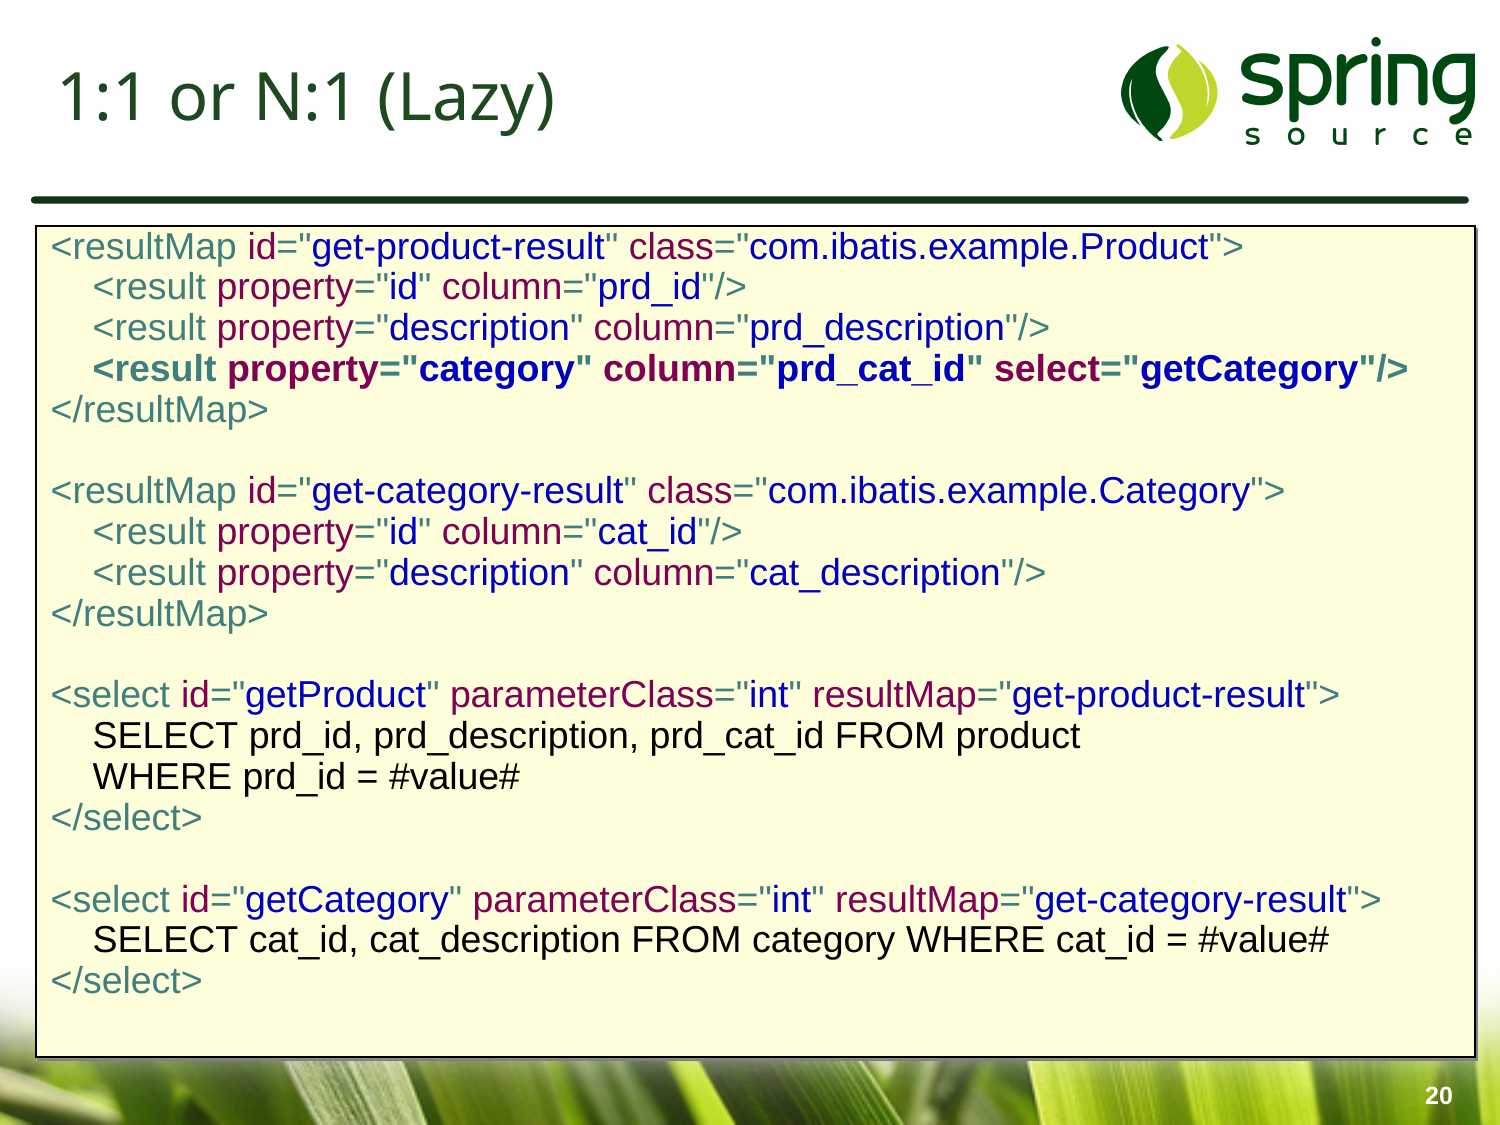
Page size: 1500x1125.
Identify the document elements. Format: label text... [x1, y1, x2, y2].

text_box <resultMap id="get-product-result" class="com.ibatis.example.Product"> <result property="id" column="prd_id"/> <result property="description" column="prd_description"/> <result property="category" column="prd_cat_id" select="getCategory"/> </resultMap> <resultMap id="get-category-result" class="com.ibatis.example.Category"> <result property="id" column="cat_id"/> <result property="description" column="cat_description"/> </resultMap> <select id="getProduct" parameterClass="int" resultMap="get-product-result"> SELECT prd_id, prd_description, prd_cat_id FROM product WHERE prd_id = #value# </select> <select id="getCategory" parameterClass="int" resultMap="get-category-result"> SELECT cat_id, cat_description FROM category WHERE cat_id = #value# </select> [35, 226, 1475, 1058]
title 1:1 or N:1 (Lazy)‏ [56, 14, 1089, 176]
picture [0, 944, 1500, 1125]
picture [1121, 37, 1475, 145]
